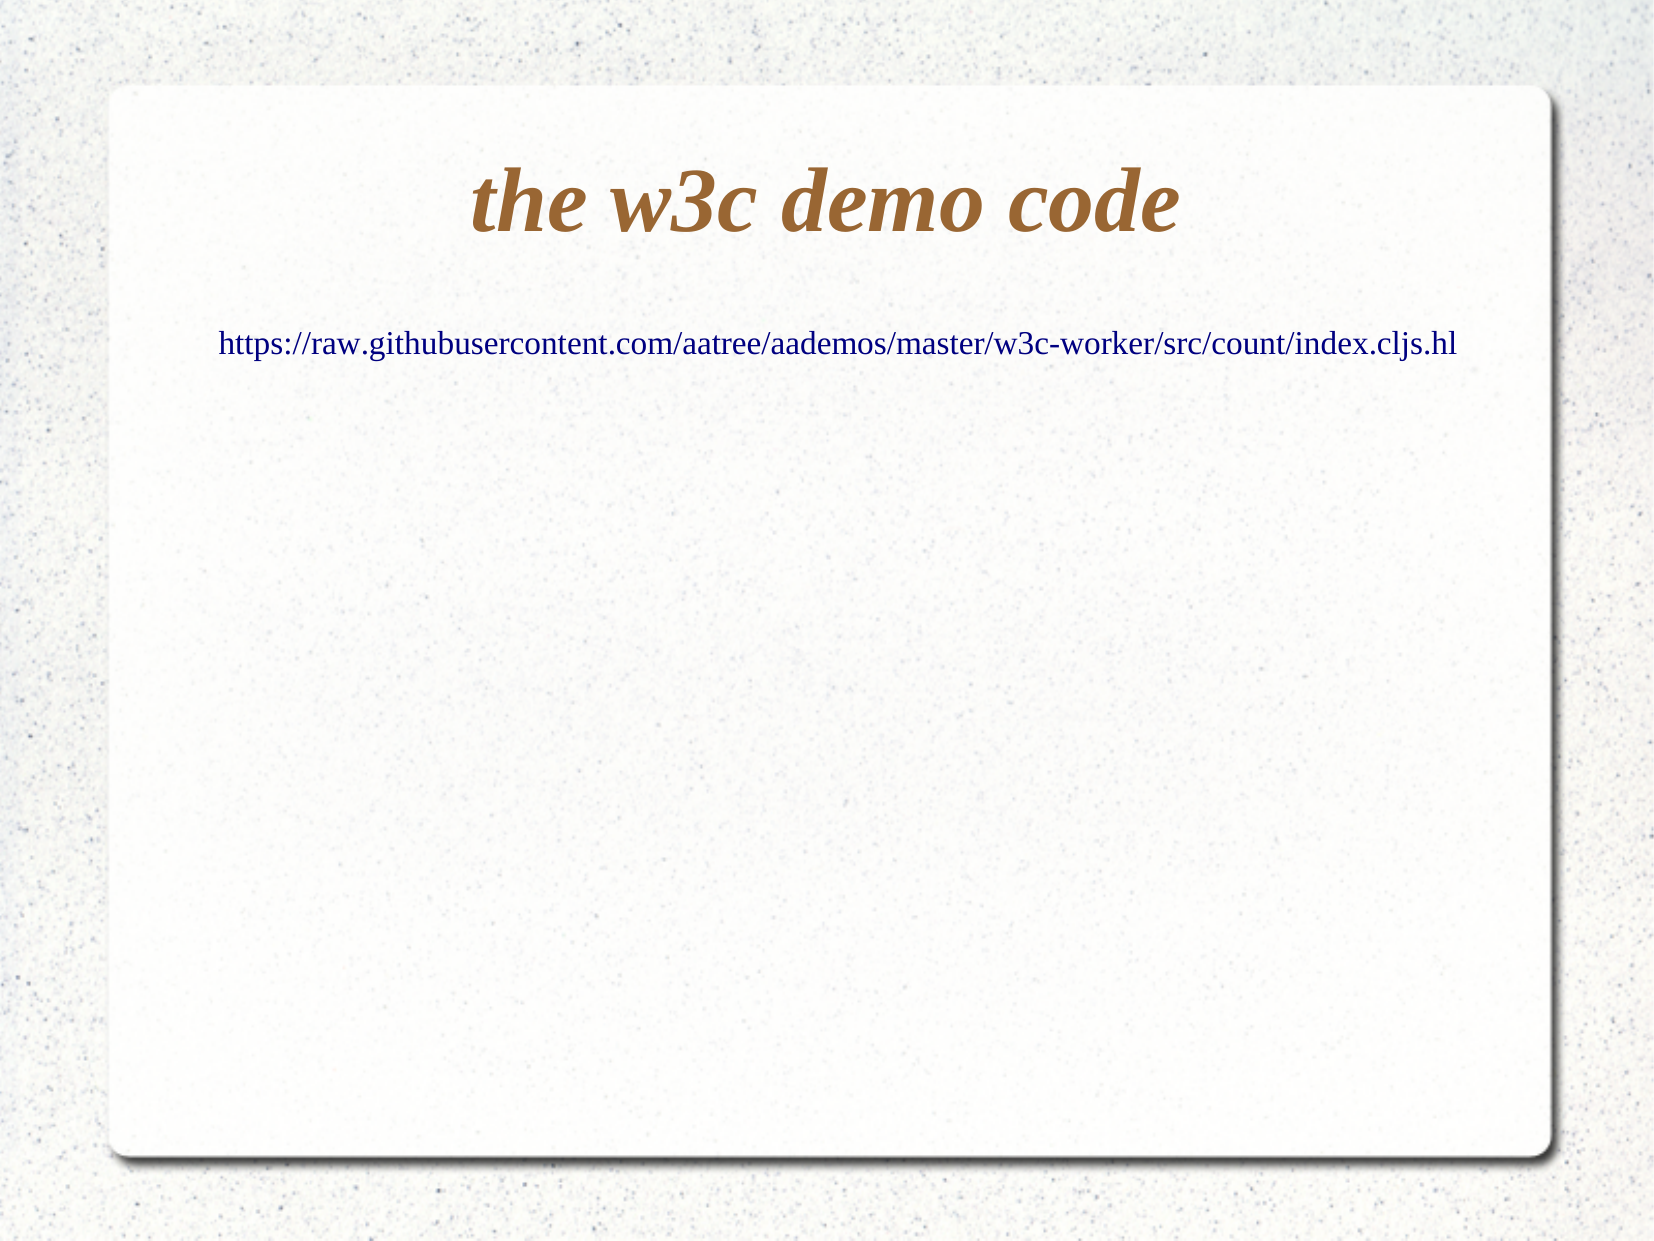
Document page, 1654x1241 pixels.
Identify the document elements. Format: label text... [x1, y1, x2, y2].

title the w3c demo code [118, 96, 1536, 304]
picture [0, 0, 1654, 1241]
list https://raw.githubusercontent.com/aatree/aademos/master/w3c-worker/src/count/index.cljs.hl [147, 324, 1506, 975]
